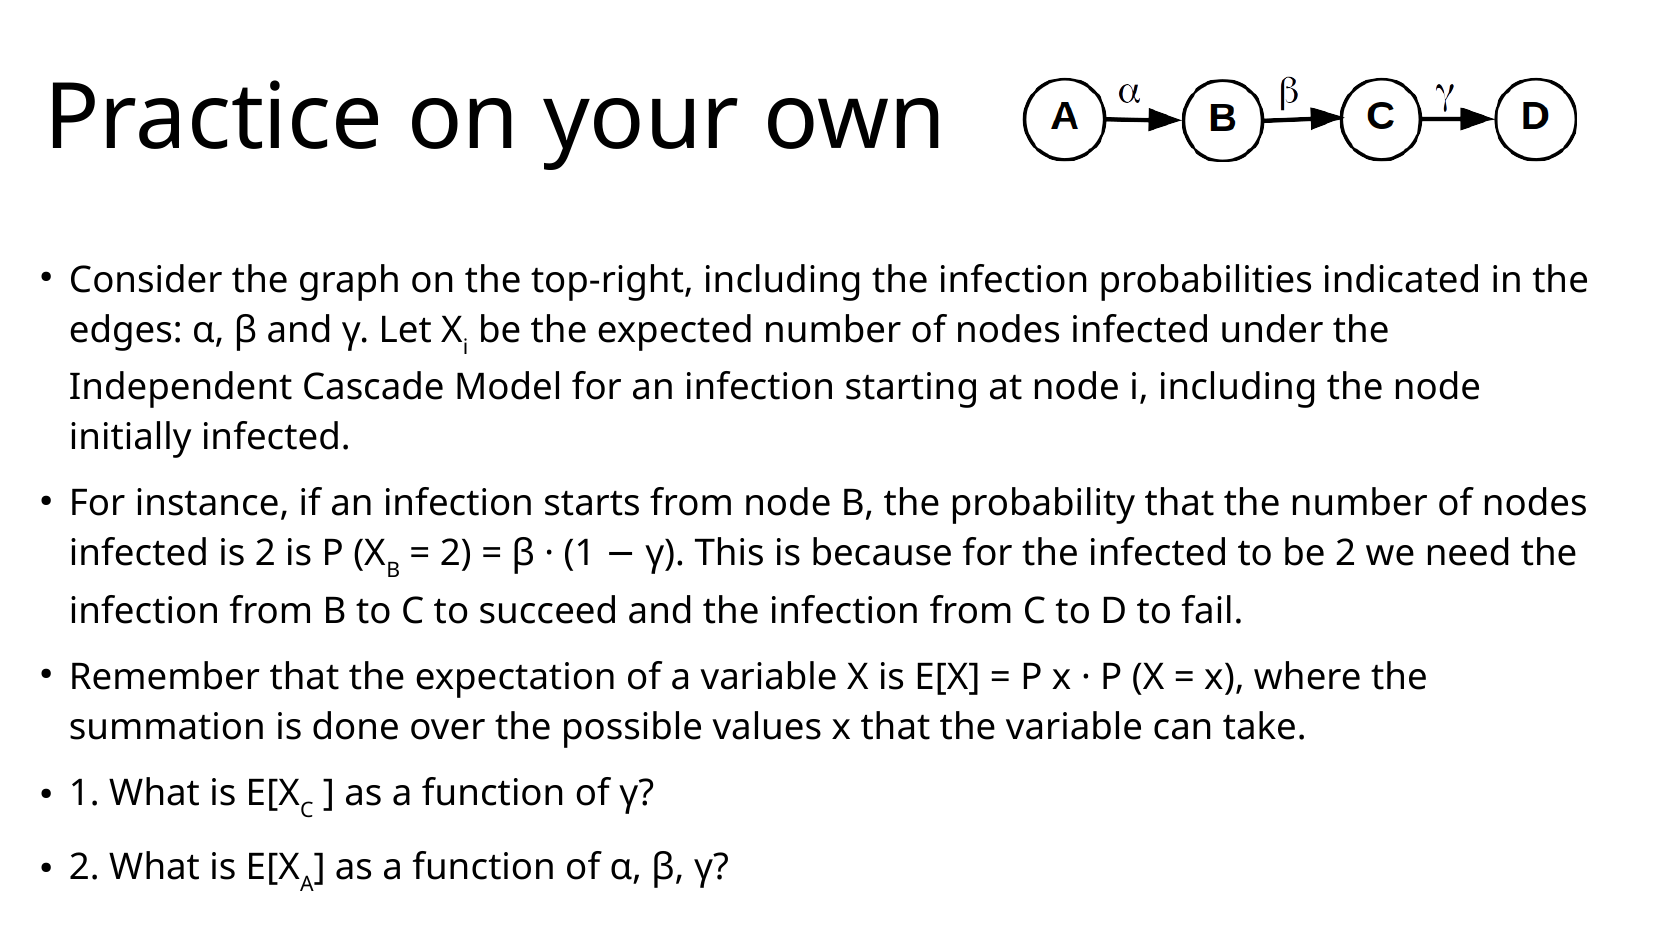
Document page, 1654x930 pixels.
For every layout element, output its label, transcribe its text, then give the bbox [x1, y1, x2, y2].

title Practice on your own [11, 1, 980, 225]
list Consider the graph on the top-right, including the infection probabilities indicated in the edges: α, β and γ. Let Xi be the expected number of nodes infected under the Independent Cascade Model for an infection starting at node i, including the node initially infected. For instance, if an infection starts from node B, the probability that the number of nodes infected is 2 is P (XB = 2) = β · (1 − γ). This is because for the infected to be 2 we need the infection from B to C to succeed and the infection from C to D to fail. Remember that the expectation of a variable X is E[X] = P x · P (X = x), where the summation is done over the possible values x that the variable can take. 1. What is E[XC ] as a function of γ? 2. What is E[XA] as a function of α, β, γ? [30, 252, 1606, 901]
picture [997, 44, 1593, 195]
